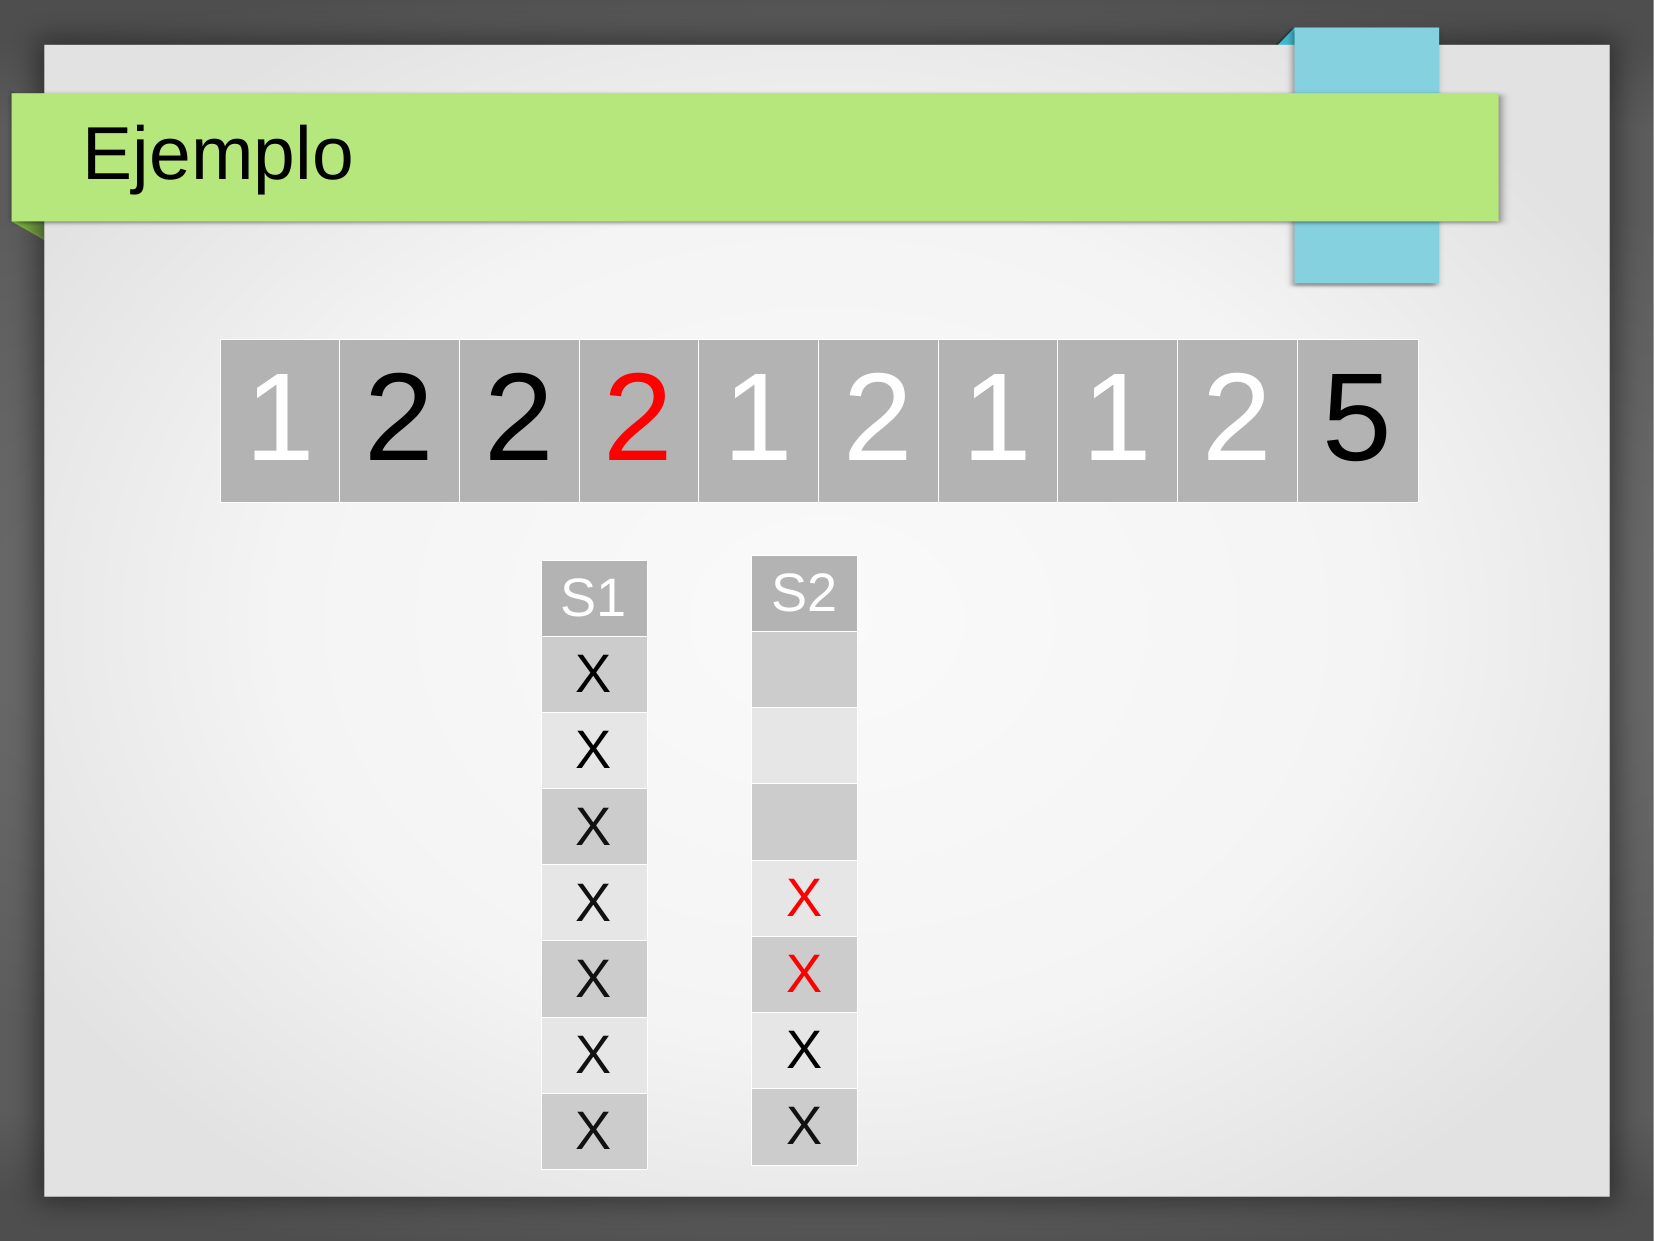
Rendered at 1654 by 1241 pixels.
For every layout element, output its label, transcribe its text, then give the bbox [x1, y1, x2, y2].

table_cell X [752, 937, 857, 1012]
table_header S1 [542, 561, 647, 636]
table_cell X [542, 1018, 647, 1093]
table_cell X [542, 865, 647, 940]
table_cell X [542, 713, 647, 788]
table_cell X [752, 861, 857, 936]
table_header S2 [752, 556, 857, 631]
picture [0, 0, 1654, 1241]
table_header 2 [819, 340, 938, 502]
table_cell X [542, 637, 647, 712]
table_header 2 [340, 340, 459, 502]
table_cell [752, 784, 857, 860]
table_cell X [542, 941, 647, 1017]
table_cell X [542, 789, 647, 864]
table_header 5 [1298, 340, 1418, 502]
table_header 1 [699, 340, 818, 502]
table_cell X [542, 1094, 647, 1169]
table_header 1 [221, 340, 339, 502]
table_header 1 [939, 340, 1057, 502]
table_cell X [752, 1089, 857, 1165]
table_header 2 [580, 340, 698, 502]
title Ejemplo [82, 94, 1264, 213]
table_cell [752, 632, 857, 707]
table_header 2 [460, 340, 579, 502]
table_cell [752, 708, 857, 783]
table_header 2 [1178, 340, 1297, 502]
table_cell X [752, 1013, 857, 1088]
table_header 1 [1058, 340, 1177, 502]
